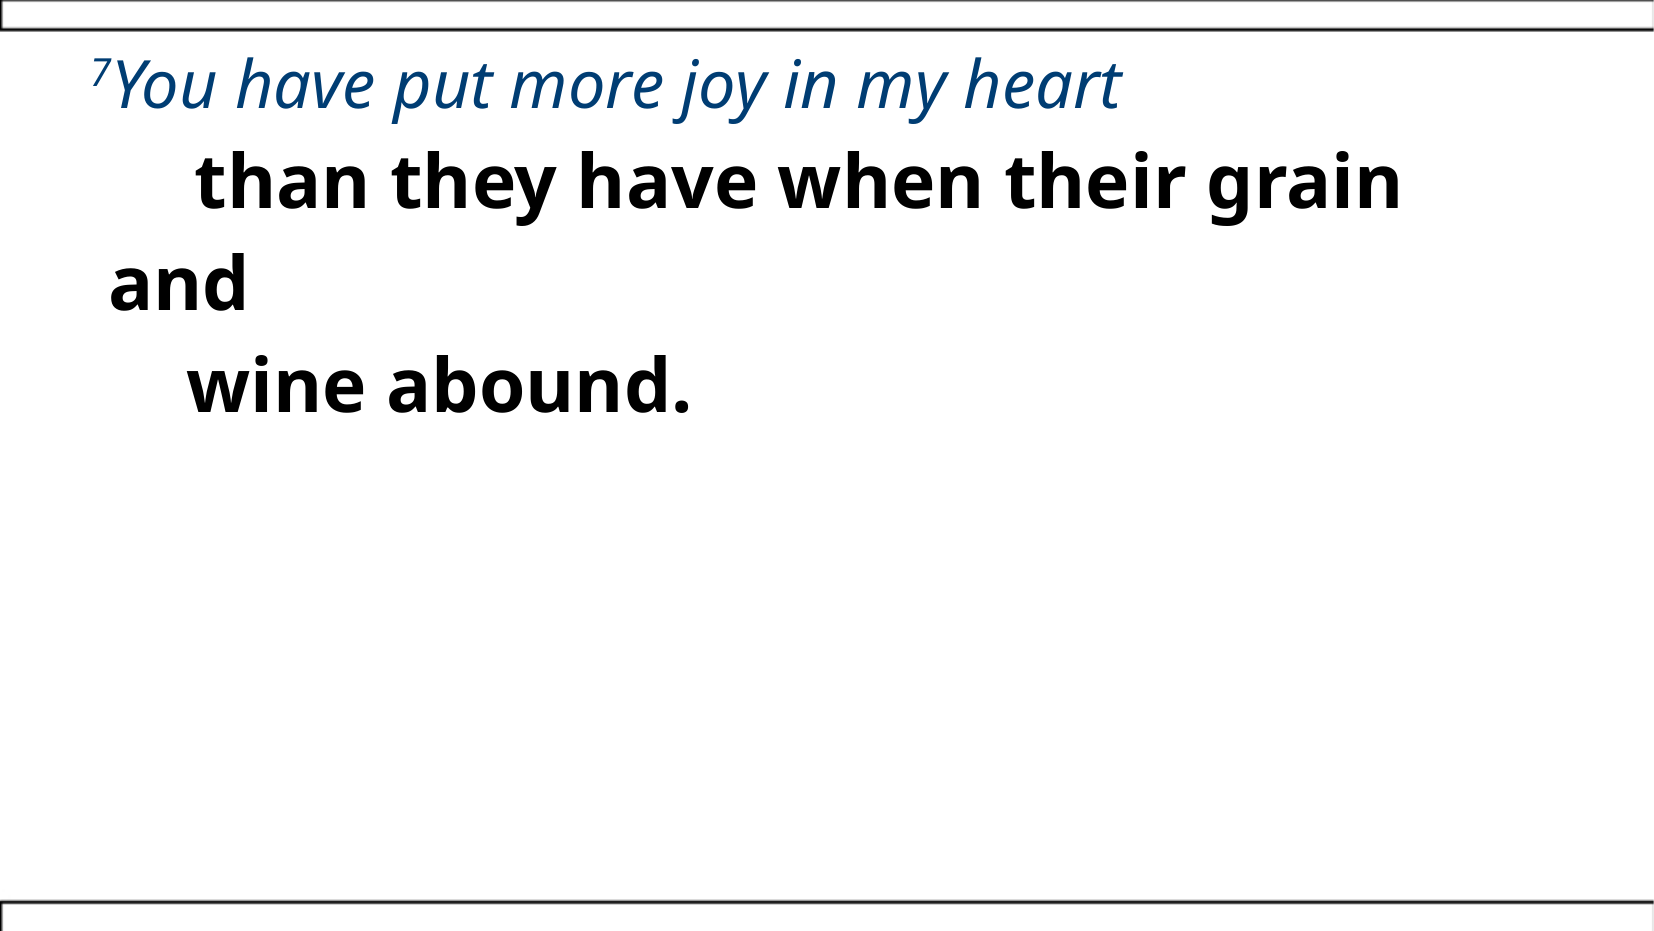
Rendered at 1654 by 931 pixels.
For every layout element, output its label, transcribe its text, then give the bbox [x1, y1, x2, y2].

text_box 7You have put more joy in my heart than they have when their grain and wine abound. [75, 30, 1576, 334]
picture [0, 0, 1654, 931]
